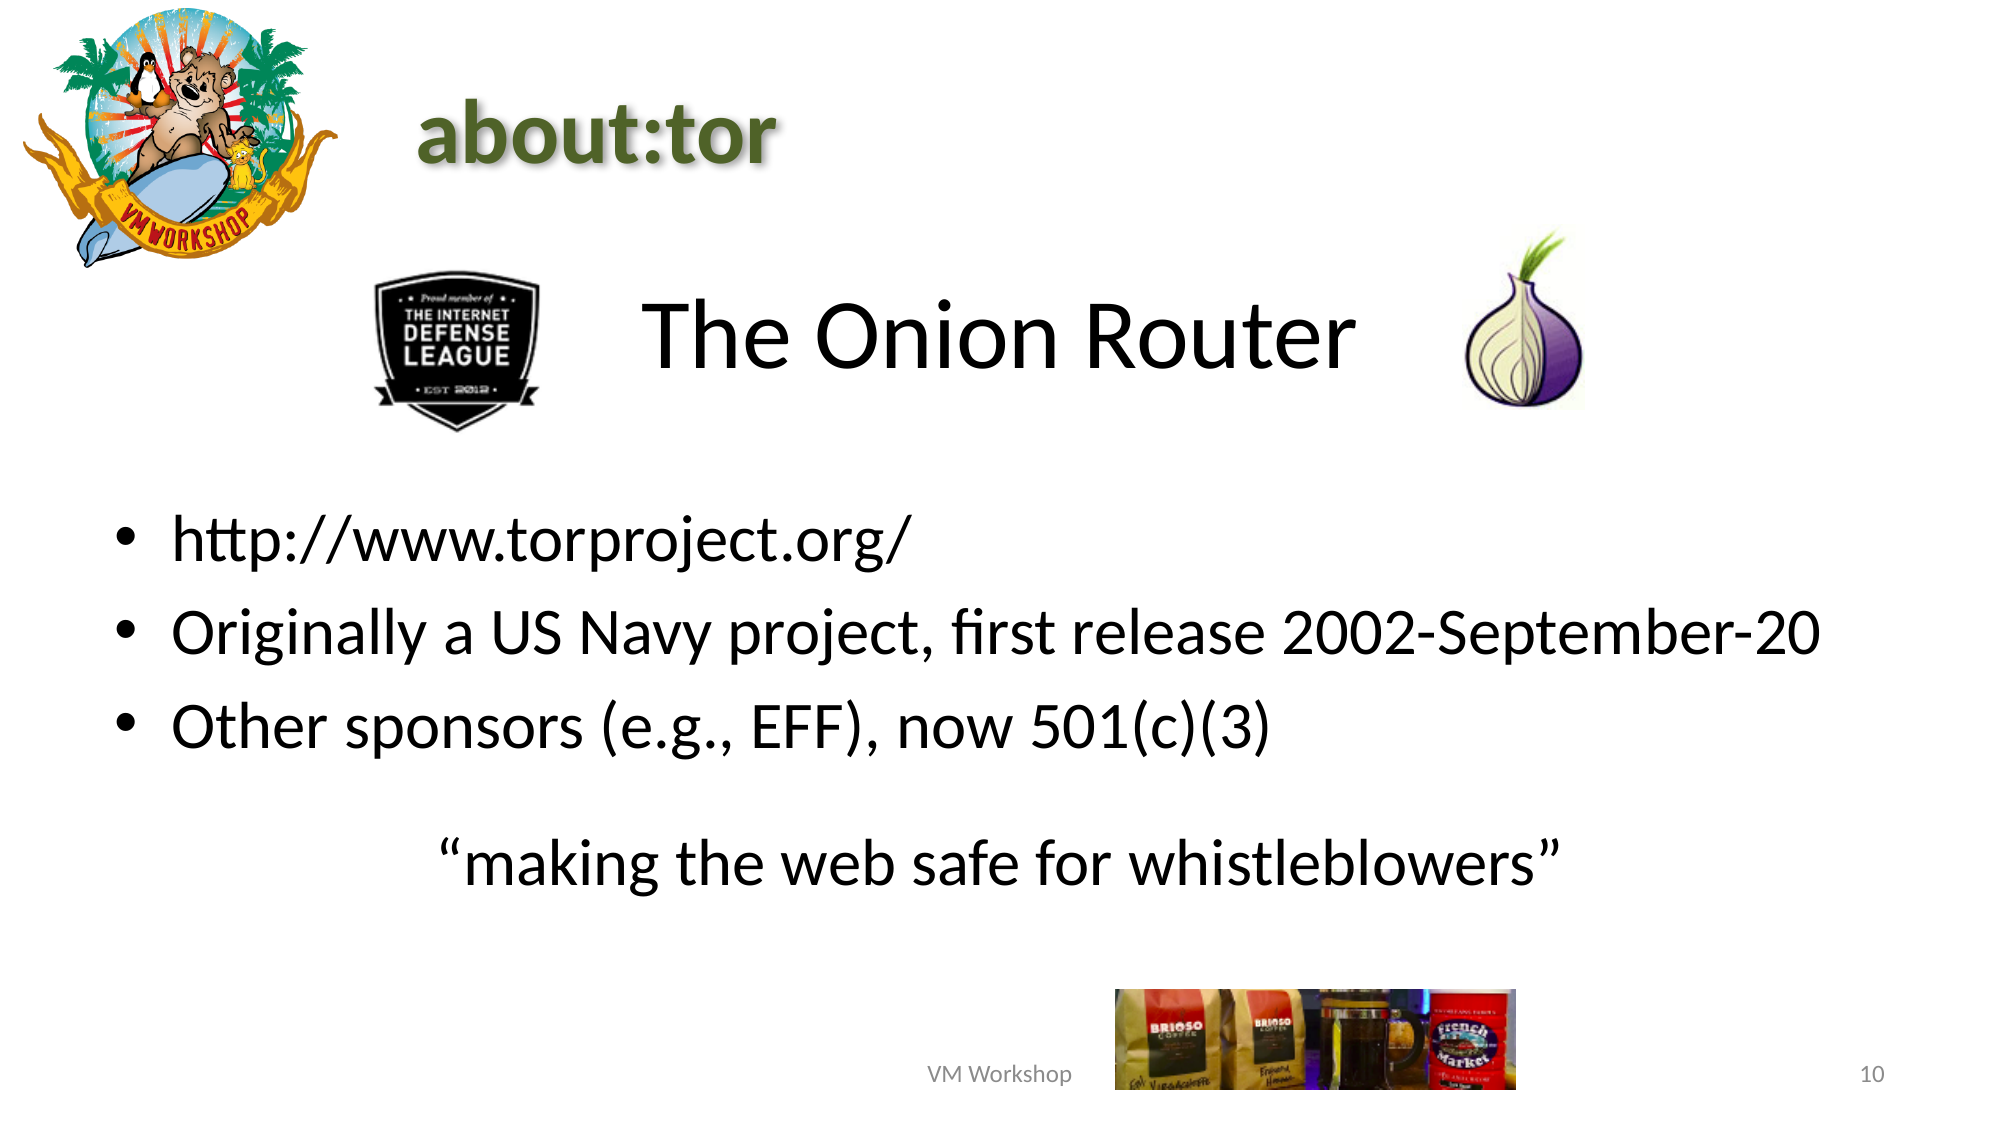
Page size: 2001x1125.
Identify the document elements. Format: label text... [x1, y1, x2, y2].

picture [1462, 224, 1585, 410]
title about:tor [400, 62, 1930, 192]
picture [23, 8, 338, 269]
picture [346, 246, 571, 451]
picture [1115, 1004, 1516, 1090]
list The Onion Router http://www.torproject.org/ Originally a US Navy project, first release 2002-September-20 Other sponsors (e.g., EFF), now 501(c)(3) “making the web safe for whistleblowers” [100, 260, 1900, 1004]
